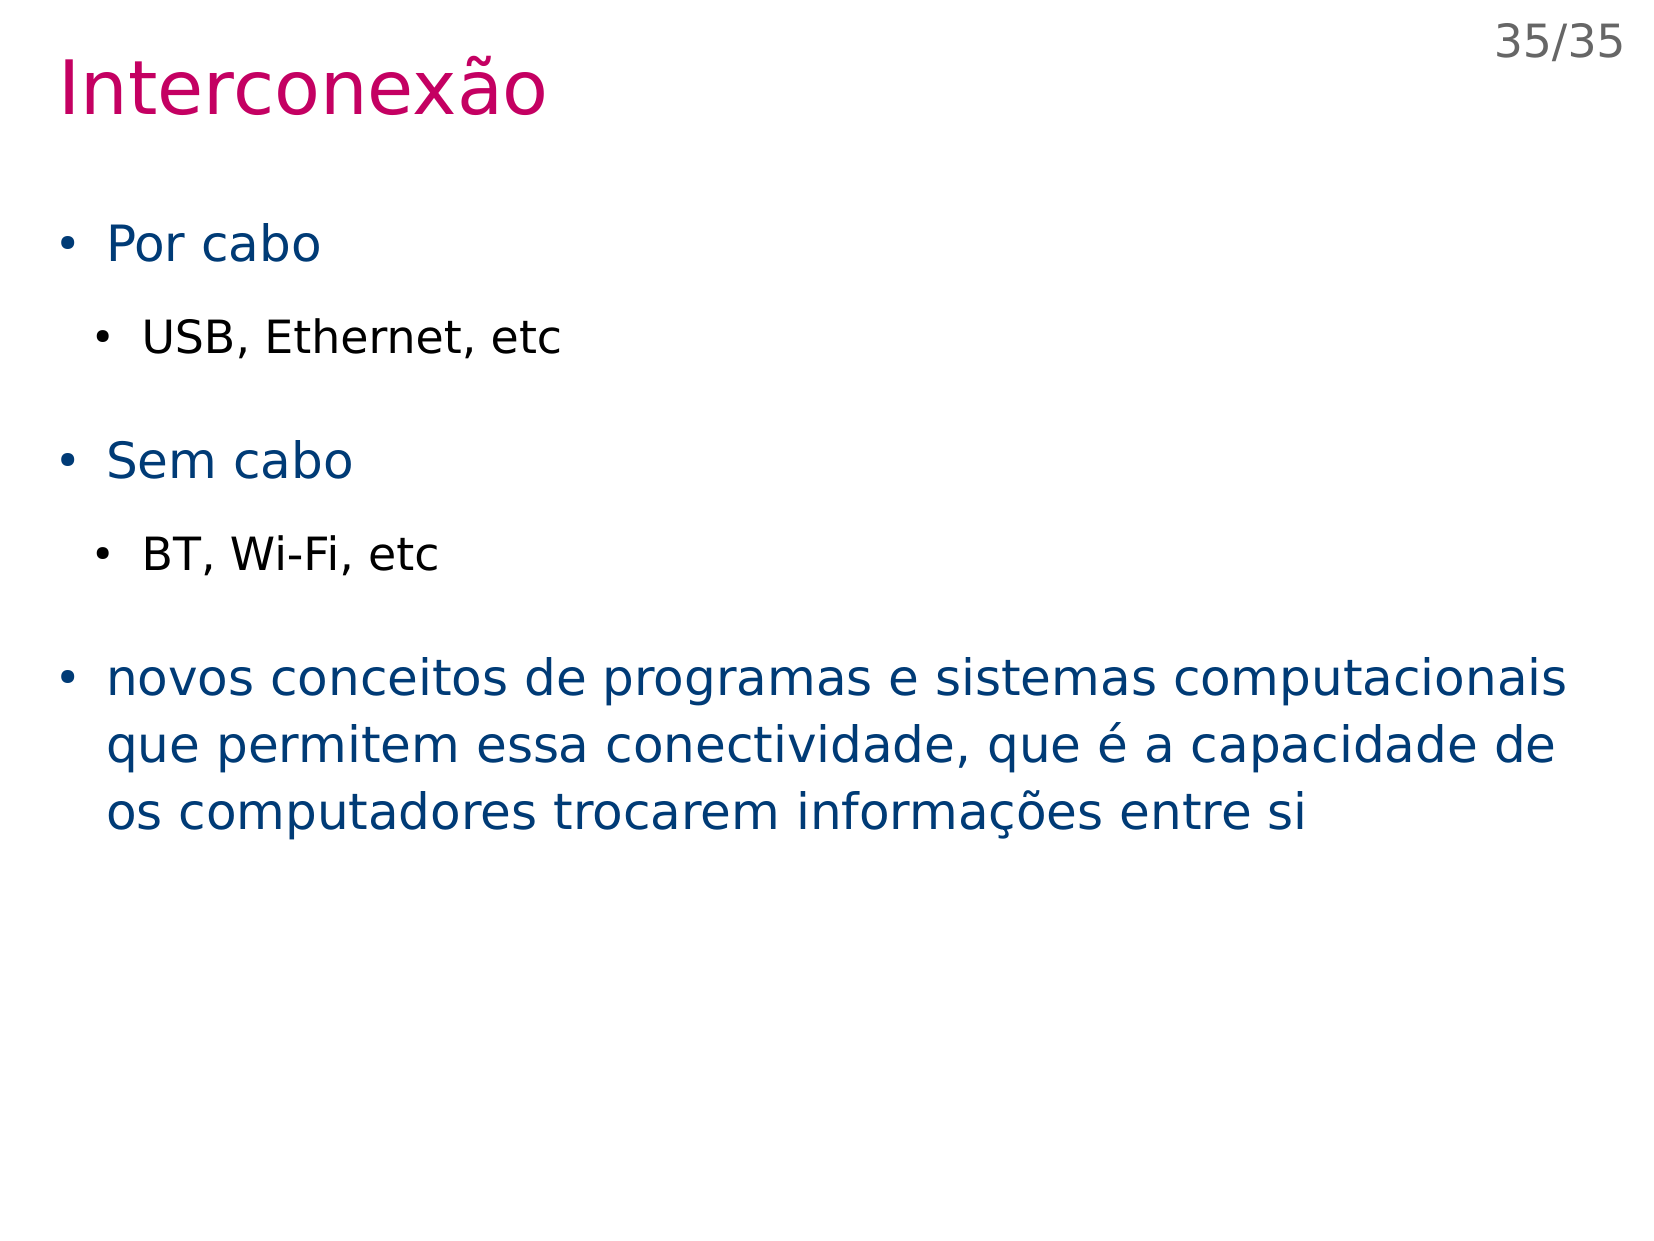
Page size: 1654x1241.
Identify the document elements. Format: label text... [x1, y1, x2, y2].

list Por cabo USB, Ethernet, etc Sem cabo BT, Wi-Fi, etc novos conceitos de programas e sistemas computacionais que permitem essa conectividade, que é a capacidade de os computadores trocarem informações entre si [59, 206, 1625, 1211]
title Interconexão [59, 29, 1625, 148]
